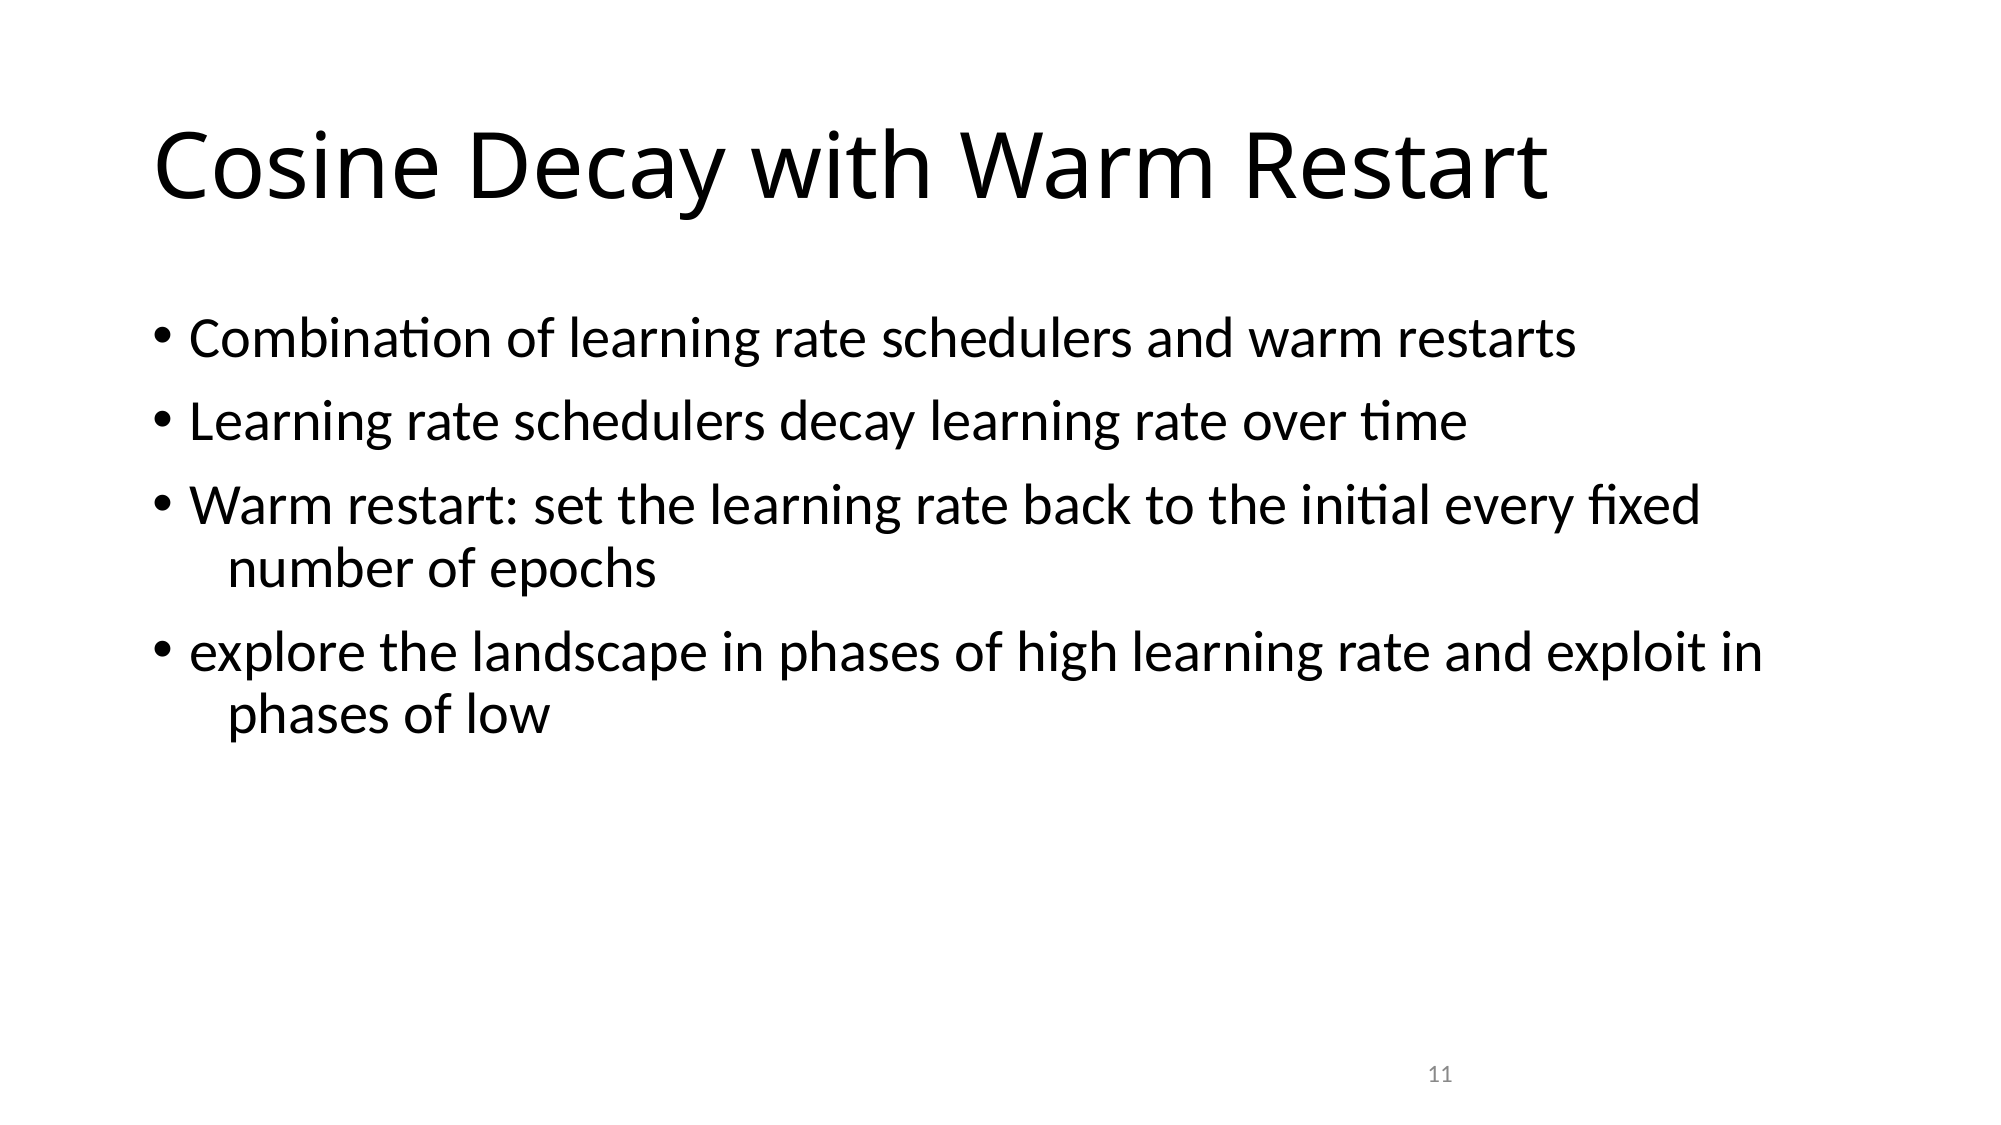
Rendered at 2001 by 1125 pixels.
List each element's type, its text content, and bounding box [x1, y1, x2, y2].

list Combination of learning rate schedulers and warm restarts Learning rate schedulers decay learning rate over time Warm restart: set the learning rate back to the initial every fixed number of epochs explore the landscape in phases of high learning rate and exploit in phases of low [137, 299, 1863, 1014]
title Cosine Decay with Warm Restart [137, 59, 1863, 278]
text_box [1412, 1042, 1863, 1103]
